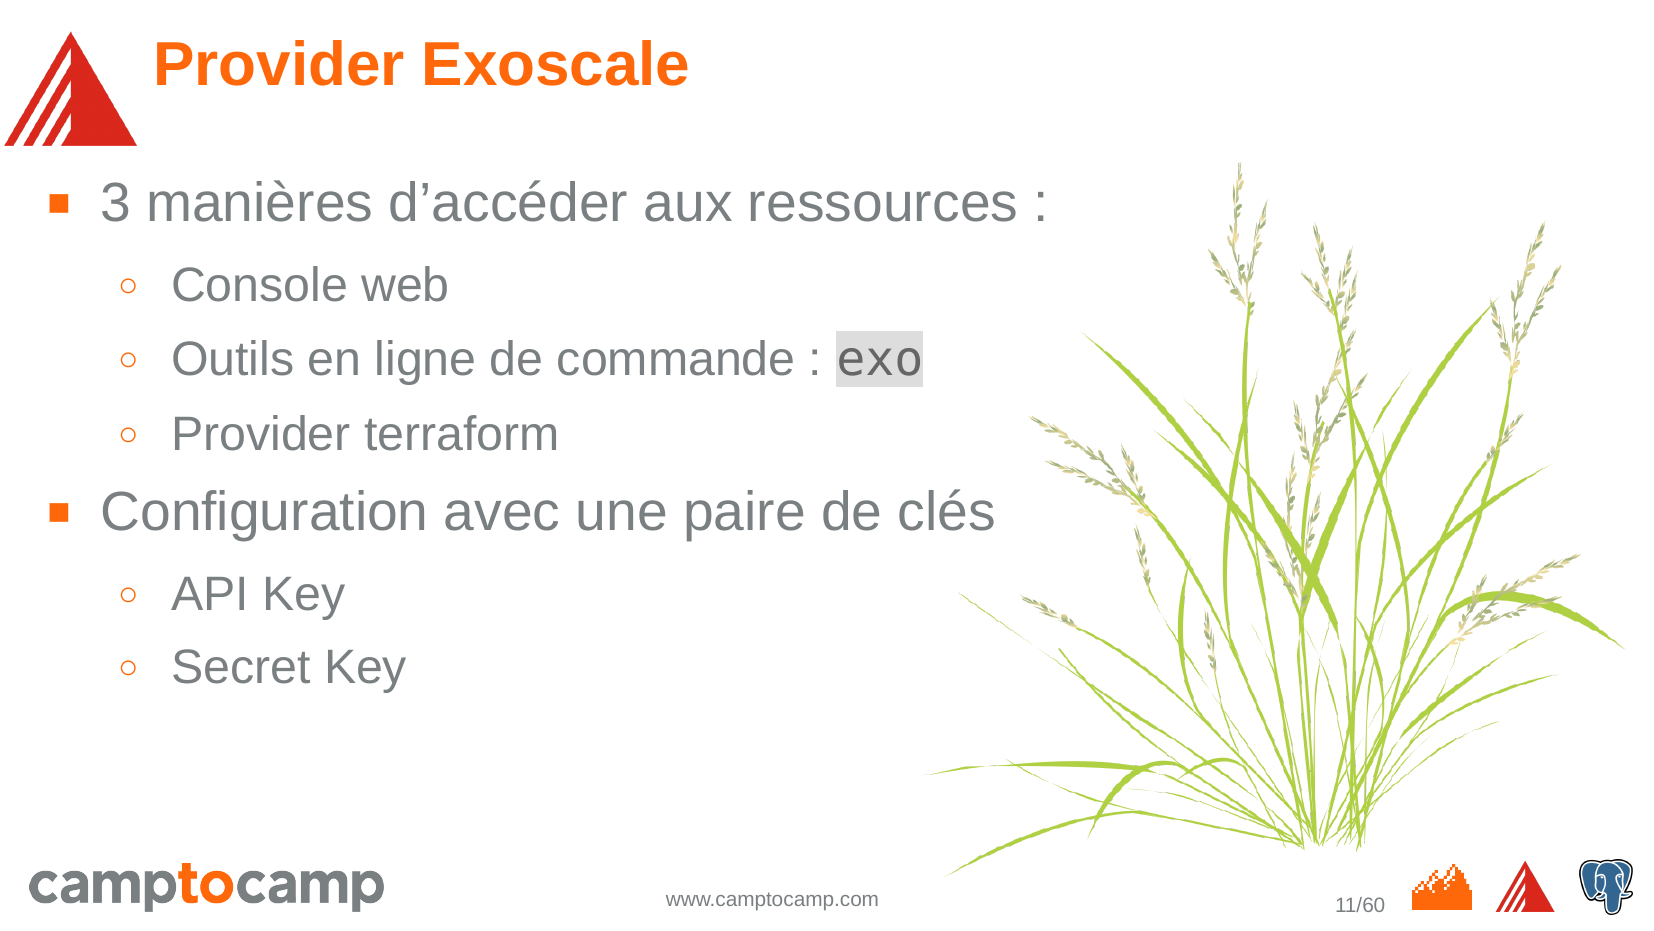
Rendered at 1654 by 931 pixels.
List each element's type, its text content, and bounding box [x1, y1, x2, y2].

picture [29, 863, 384, 912]
picture [915, 153, 1635, 917]
title Provider Exoscale [153, 29, 1394, 156]
picture [3, 21, 140, 157]
list 3 manières d’accéder aux ressources : Console web Outils en ligne de commande : exo Provider terraform Configuration avec une paire de clés API Key Secret Key [29, 171, 915, 827]
